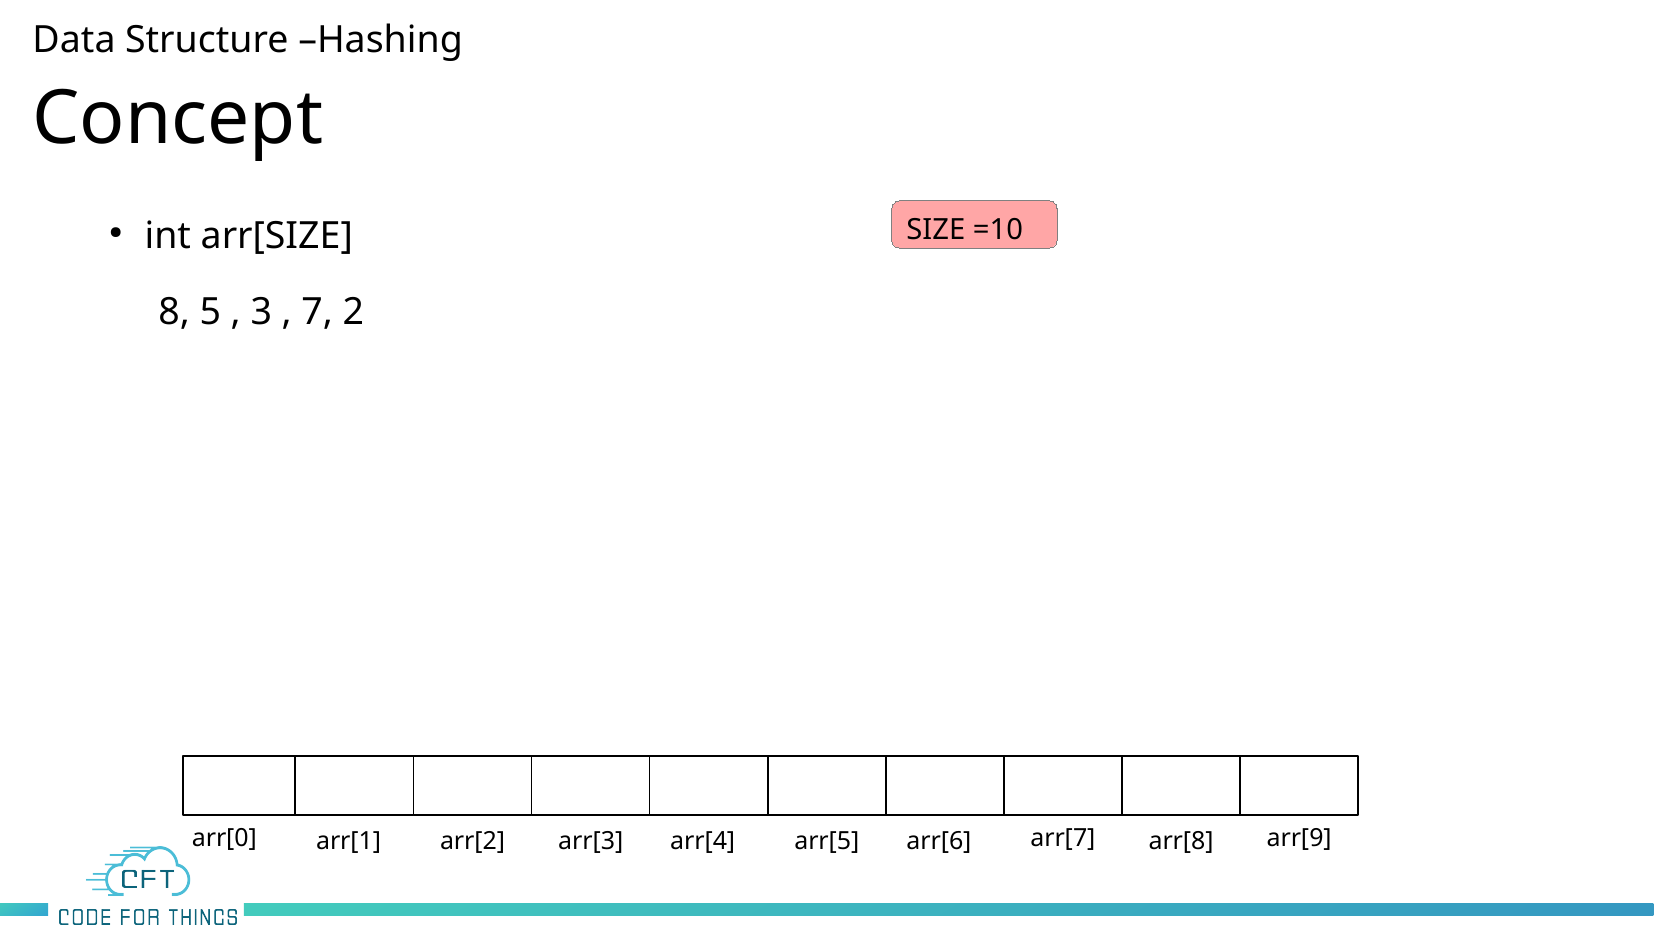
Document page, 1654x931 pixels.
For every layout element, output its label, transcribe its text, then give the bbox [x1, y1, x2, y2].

text_box arr[4] [655, 814, 756, 860]
text_box arr[7] [1015, 812, 1117, 857]
text_box arr[5] [779, 814, 880, 860]
text_box arr[8] [1133, 814, 1235, 860]
title Data Structure –Hashing Concept [32, 12, 1184, 166]
text_box 8, 5 , 3 , 7, 2 [88, 277, 520, 336]
text_box arr[2] [425, 814, 526, 860]
text_box arr[3] [543, 814, 644, 860]
text_box int arr[SIZE] [94, 200, 461, 266]
text_box [183, 755, 1359, 815]
text_box arr[6] [891, 814, 993, 860]
picture [59, 846, 237, 925]
text_box arr[1] [301, 814, 402, 860]
text_box arr[9] [1251, 812, 1353, 857]
text_box SIZE =10 [891, 200, 1058, 250]
text_box arr[0] [177, 812, 278, 857]
